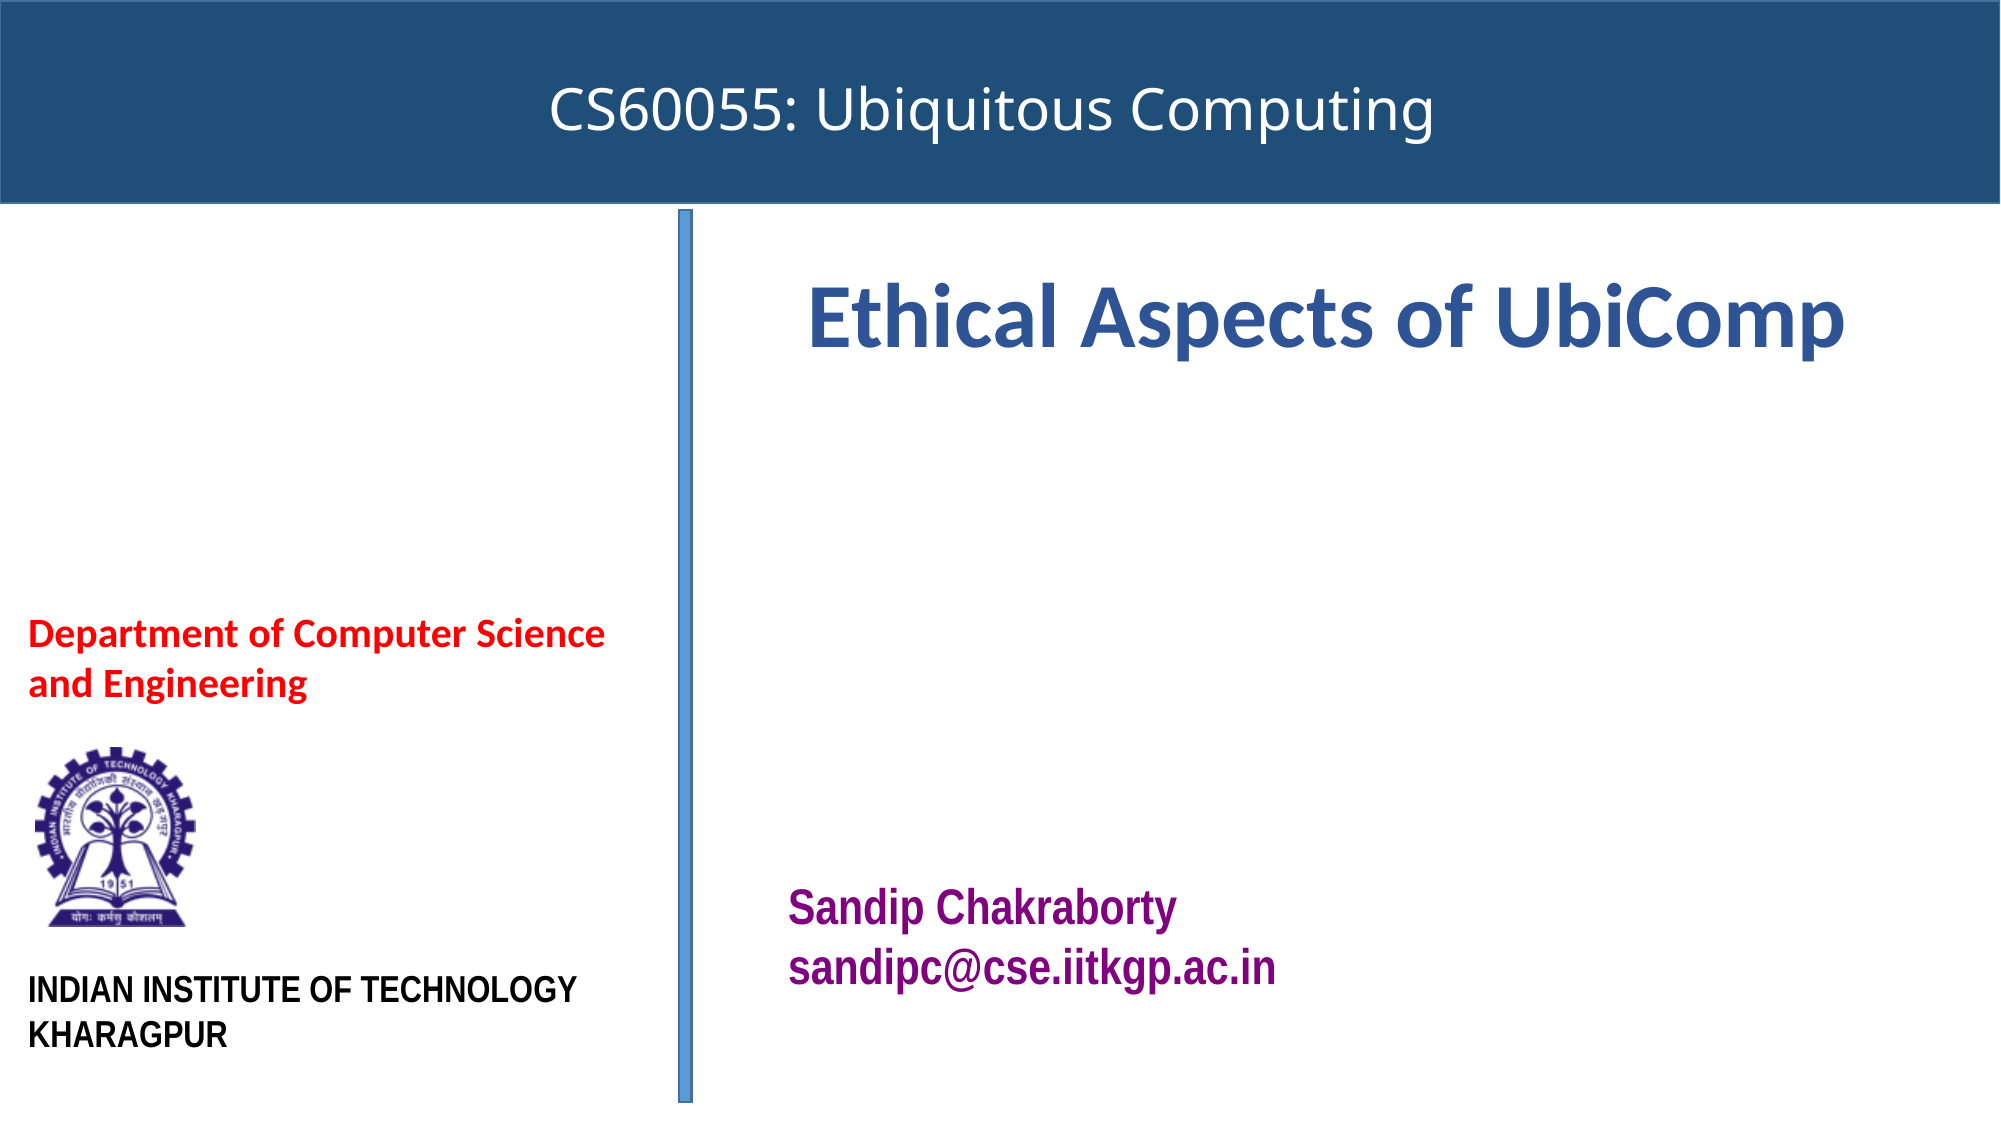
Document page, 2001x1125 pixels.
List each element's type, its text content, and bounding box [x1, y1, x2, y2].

title CS60055: Ubiquitous Computing [0, 10, 2000, 200]
text_box Ethical Aspects of UbiComp [693, 247, 1963, 375]
